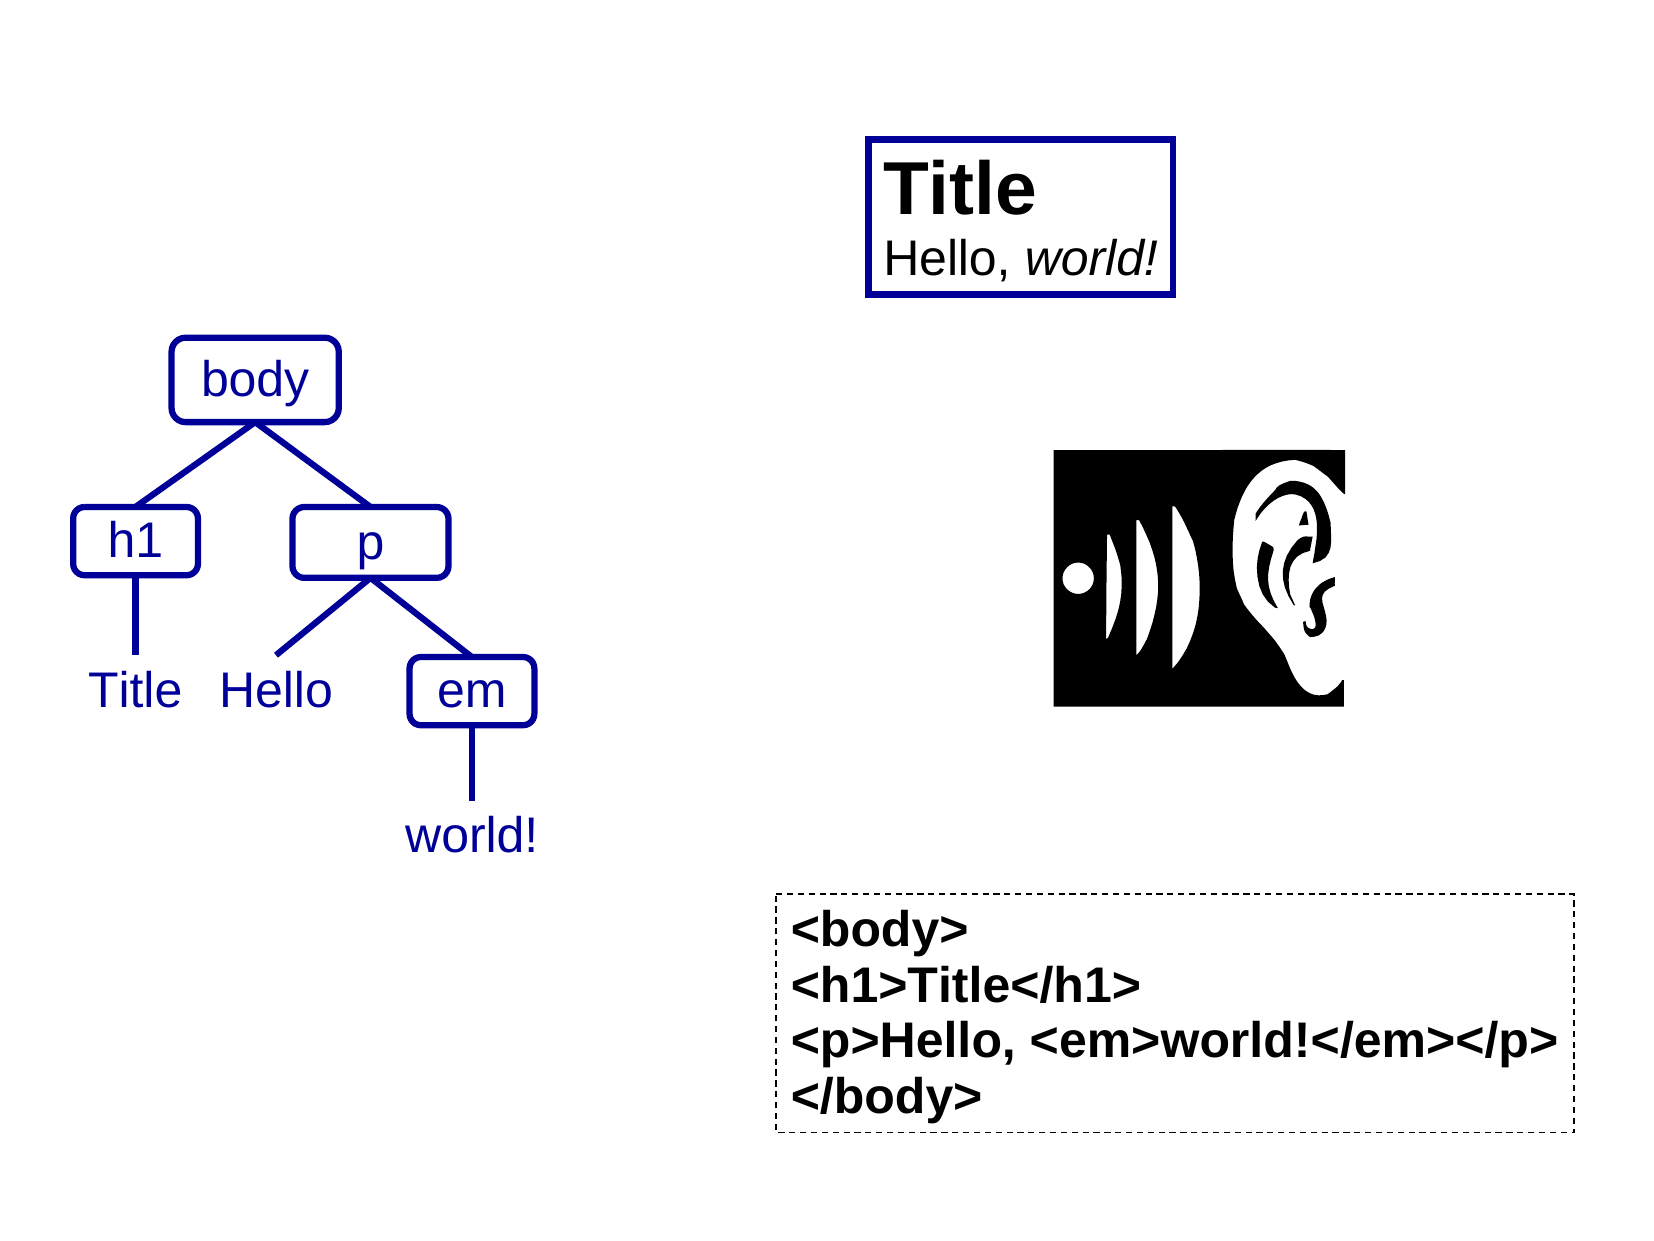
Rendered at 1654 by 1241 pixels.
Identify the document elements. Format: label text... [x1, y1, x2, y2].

text_box world! [390, 800, 554, 872]
text_box p [292, 506, 449, 578]
text_box Hello [204, 655, 348, 727]
text_box h1 [73, 506, 198, 576]
text_box em [409, 656, 535, 726]
text_box <body> <h1>Title</h1> <p>Hello, <em>world!</em></p> </body> [776, 893, 1574, 1133]
text_box Title Hello, world! [868, 139, 1173, 295]
text_box Title [73, 655, 198, 727]
picture [1053, 449, 1346, 707]
text_box body [171, 337, 339, 423]
